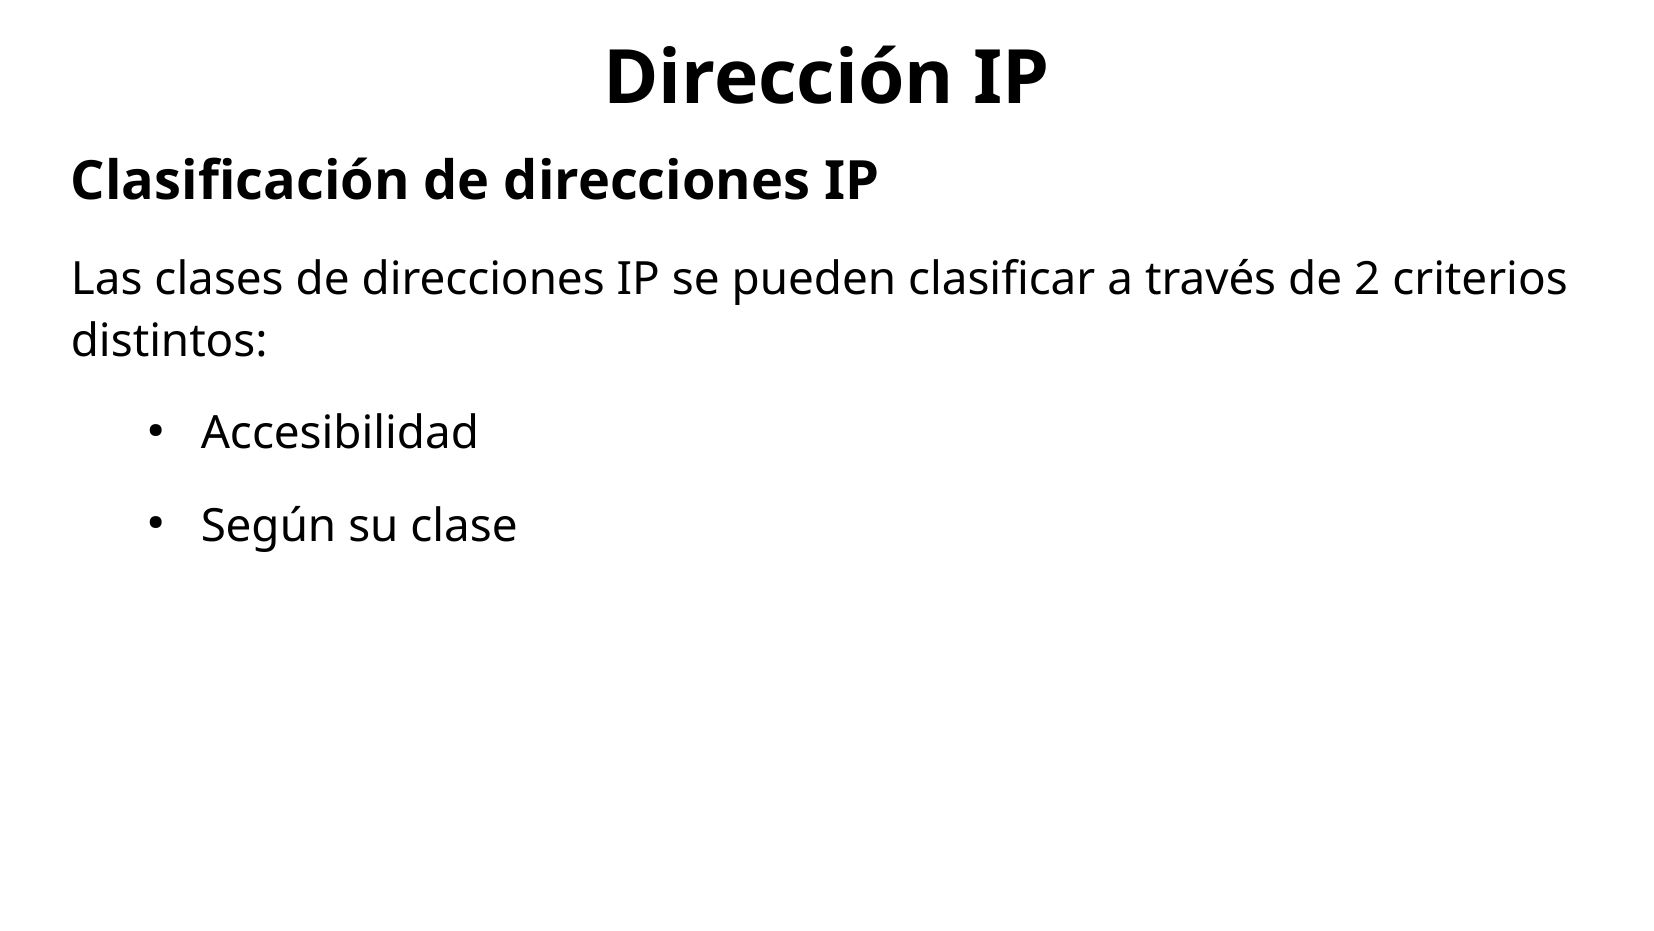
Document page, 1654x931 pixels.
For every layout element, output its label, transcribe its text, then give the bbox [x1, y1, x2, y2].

list Clasificación de direcciones IP Las clases de direcciones IP se pueden clasificar a través de 2 criterios distintos: Accesibilidad Según su clase [70, 141, 1583, 821]
title Dirección IP [82, 19, 1571, 130]
